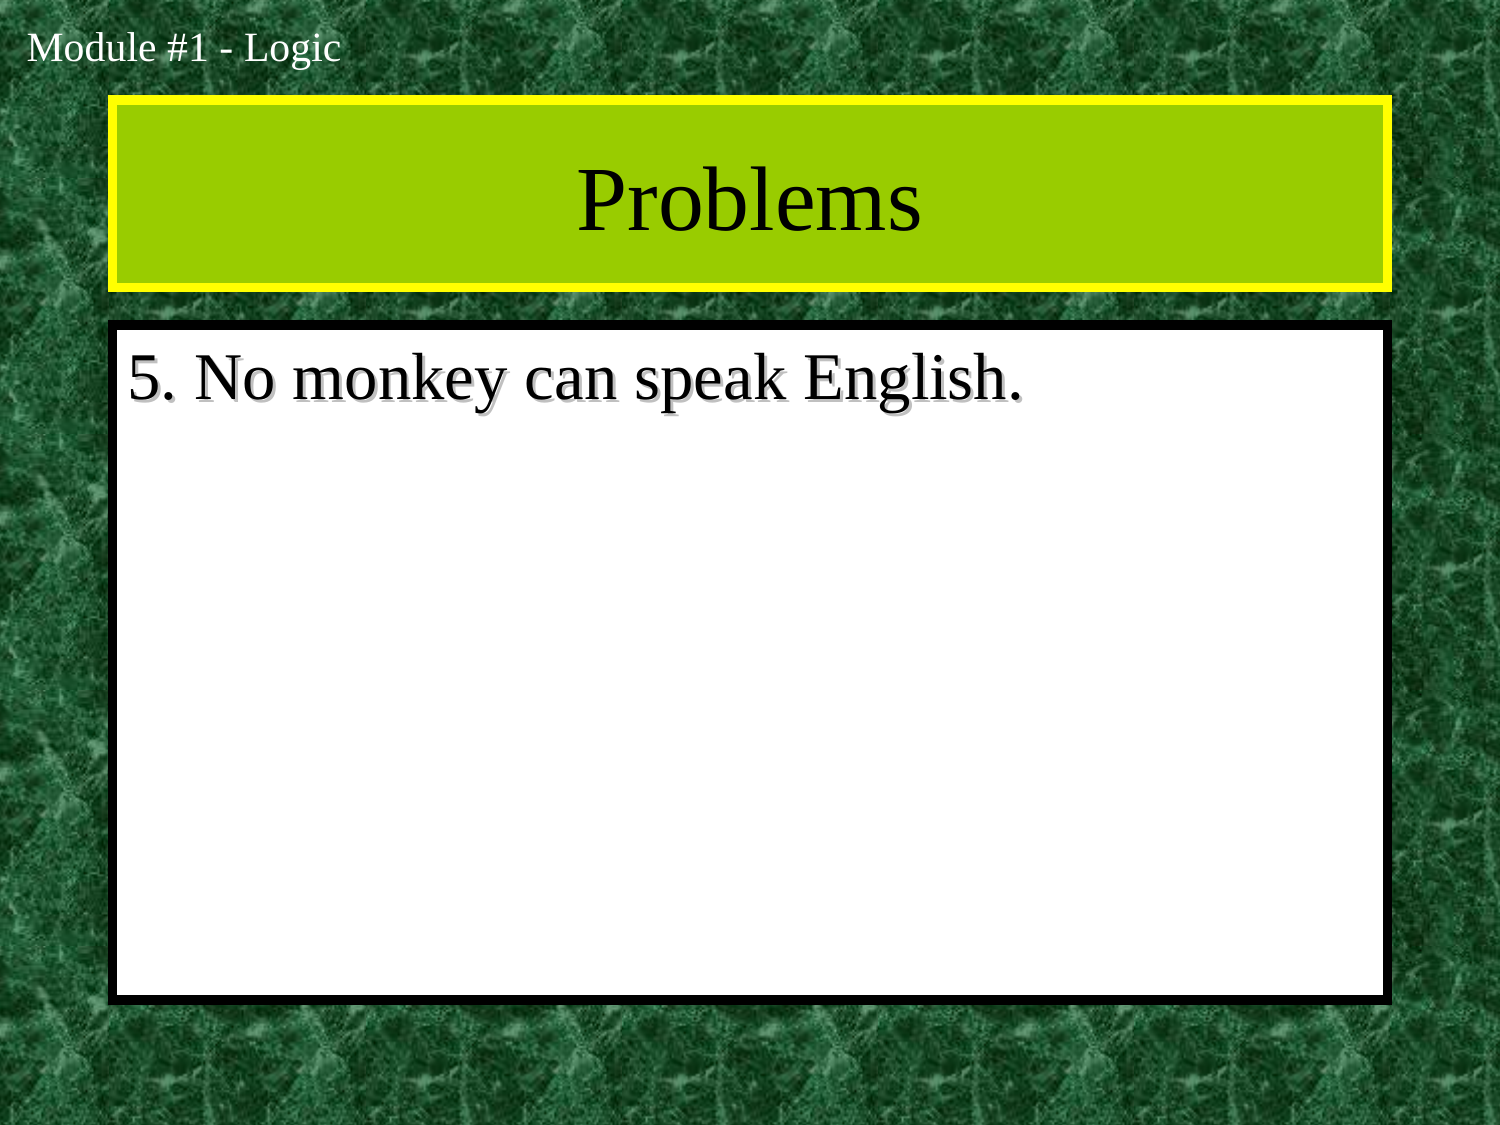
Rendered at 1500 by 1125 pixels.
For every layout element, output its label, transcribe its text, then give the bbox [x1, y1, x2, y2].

list 5. No monkey can speak English. [112, 324, 1388, 1000]
title Problems [112, 99, 1388, 288]
picture [0, 0, 1500, 1125]
